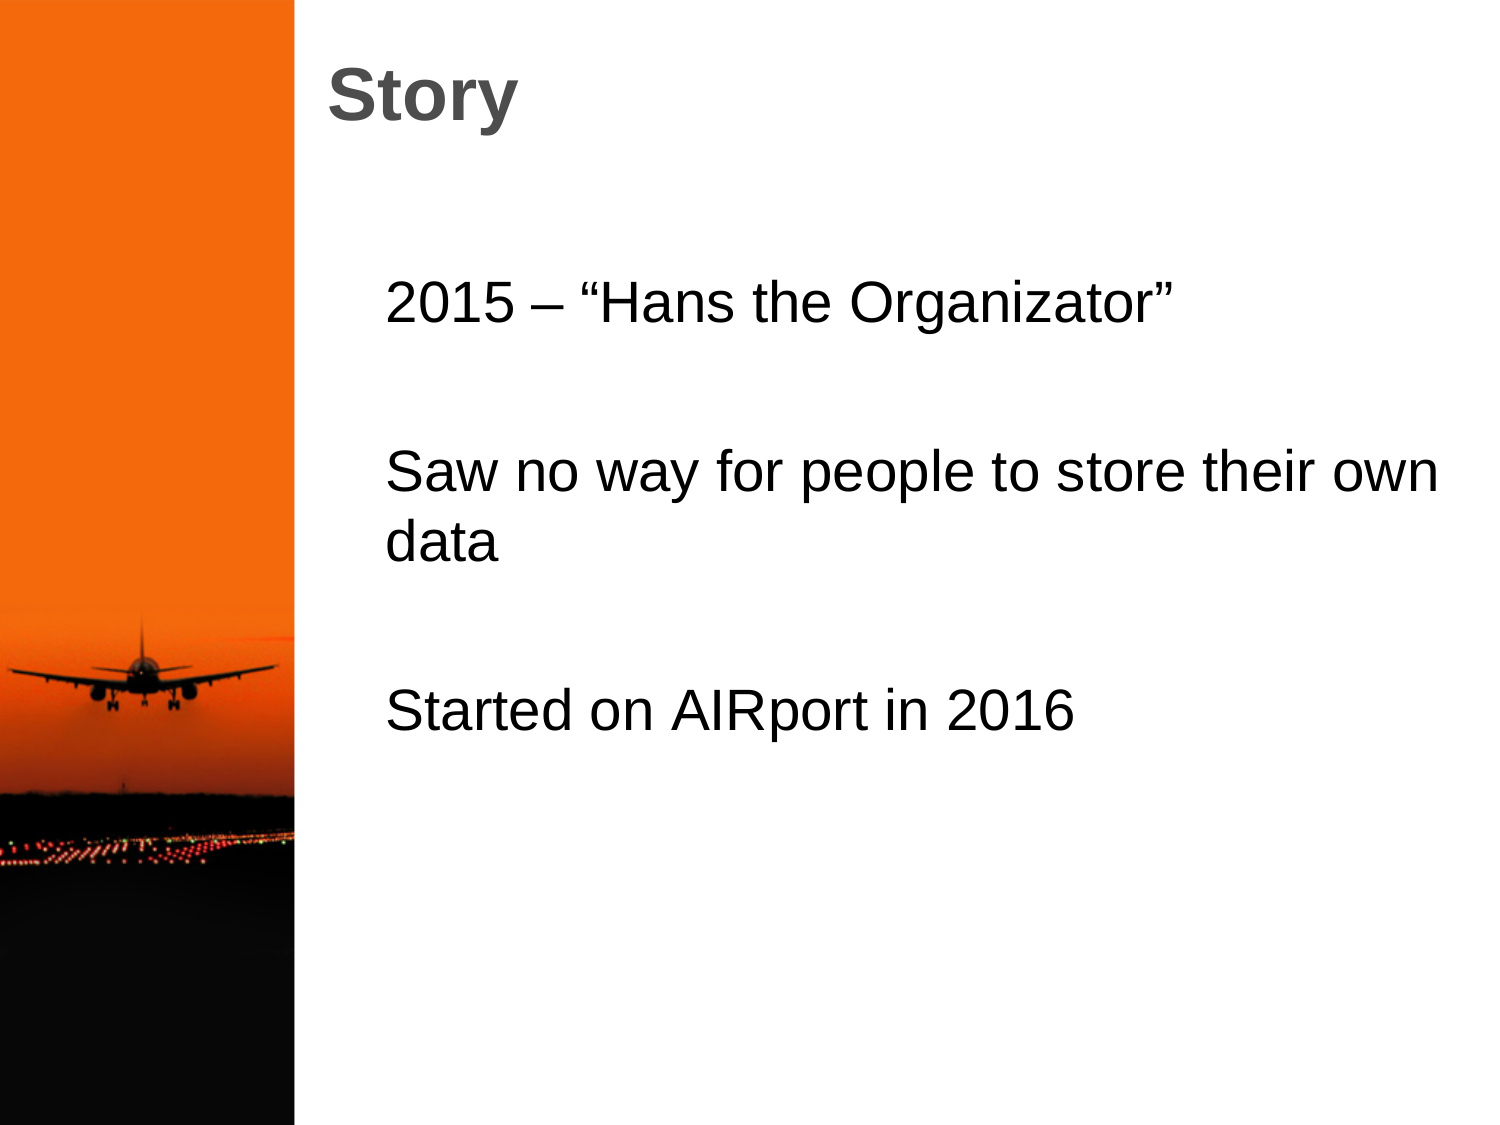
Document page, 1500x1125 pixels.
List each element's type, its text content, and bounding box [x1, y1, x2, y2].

picture [0, 0, 1500, 1125]
title Story [312, 30, 1483, 150]
list 2015 – “Hans the Organizator” Saw no way for people to store their own data Started on AIRport in 2016 [314, 172, 1483, 1094]
